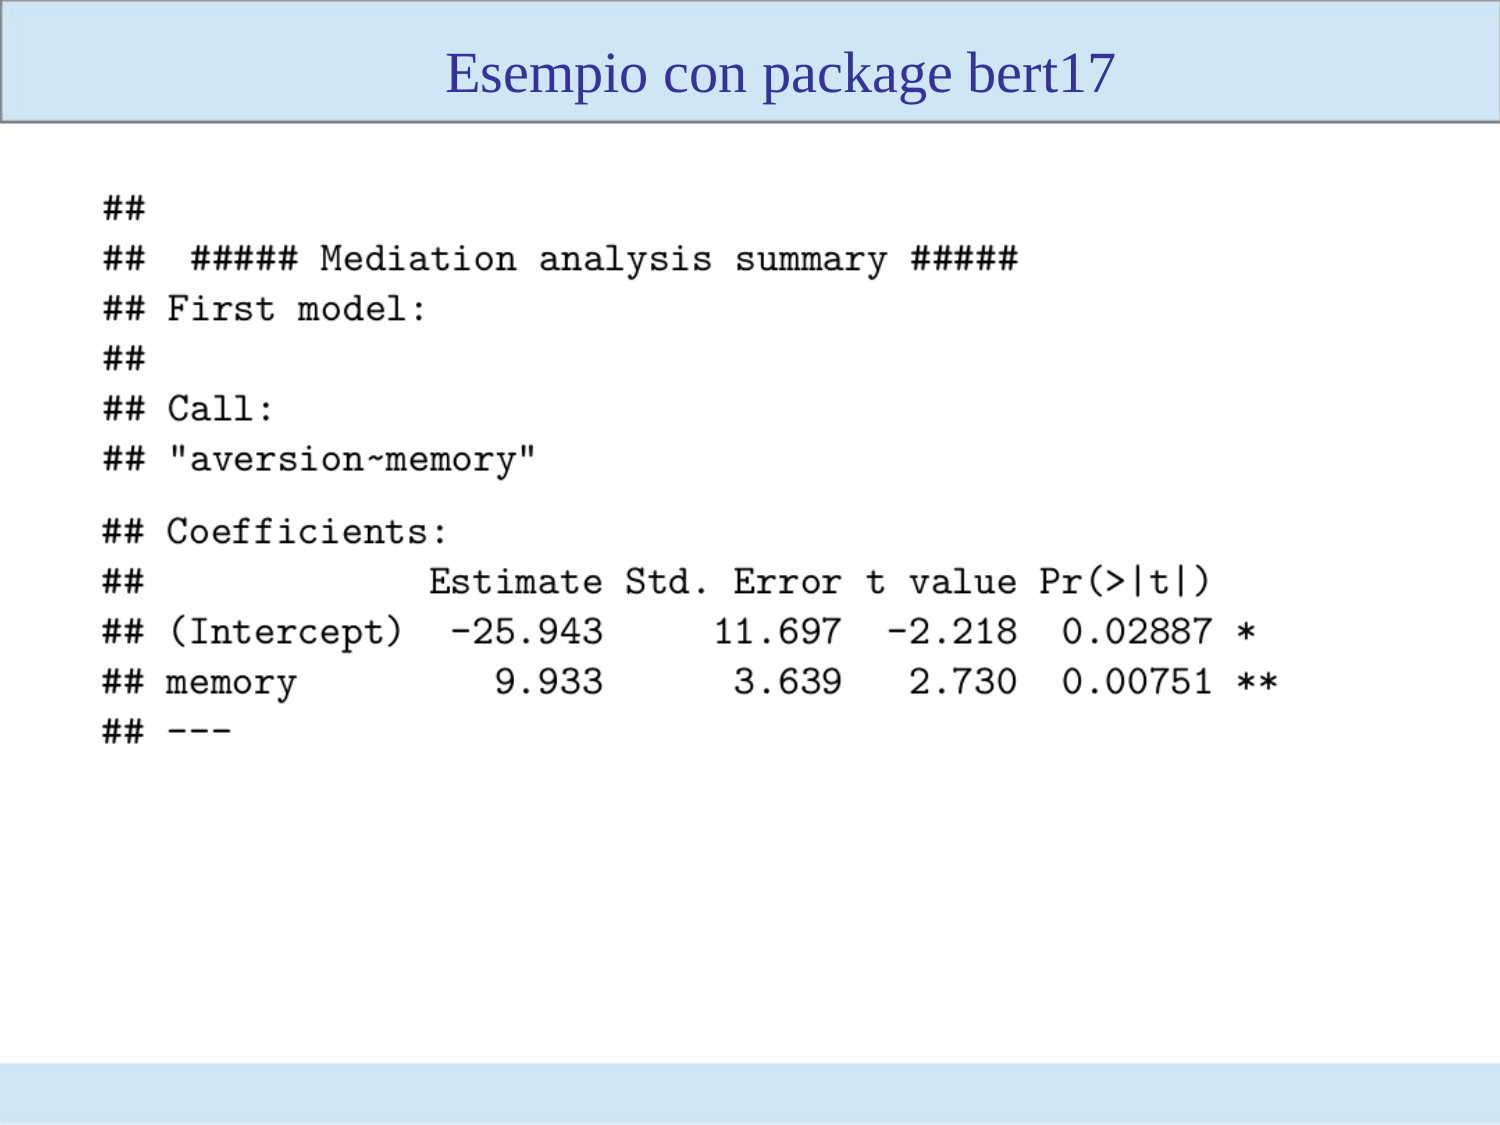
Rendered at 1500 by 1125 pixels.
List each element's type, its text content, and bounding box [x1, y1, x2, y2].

title Esempio con package bert17 [249, 21, 1313, 117]
picture [0, 0, 1500, 1125]
